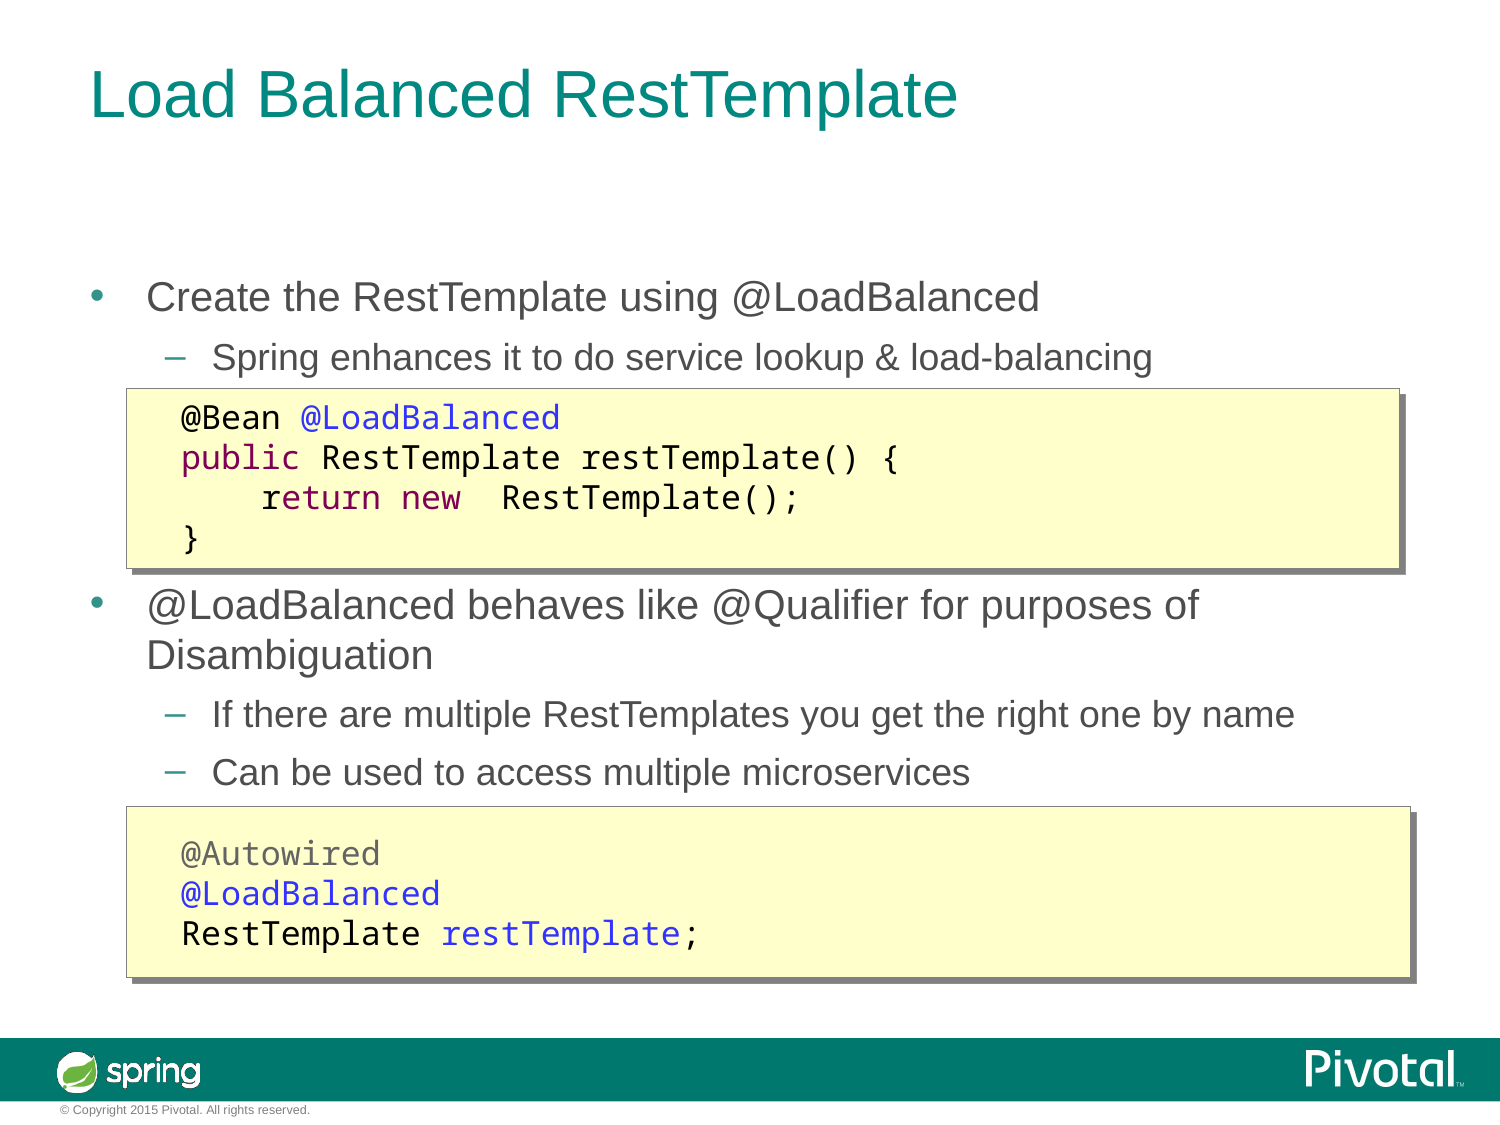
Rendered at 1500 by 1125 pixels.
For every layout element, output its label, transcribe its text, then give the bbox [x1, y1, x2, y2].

title Load Balanced RestTemplate [75, 37, 1426, 225]
picture [1306, 1050, 1464, 1087]
list Create the RestTemplate using @LoadBalanced Spring enhances it to do service lookup & load-balancing @LoadBalanced behaves like @Qualifier for purposes of Disambiguation If there are multiple RestTemplates you get the right one by name Can be used to access multiple microservices [75, 262, 1426, 952]
text_box @Bean @LoadBalanced public RestTemplate restTemplate() { return new RestTemplate(); } [126, 388, 1400, 569]
text_box @Autowired @LoadBalanced RestTemplate restTemplate; [126, 806, 1411, 978]
picture [32, 1041, 210, 1103]
